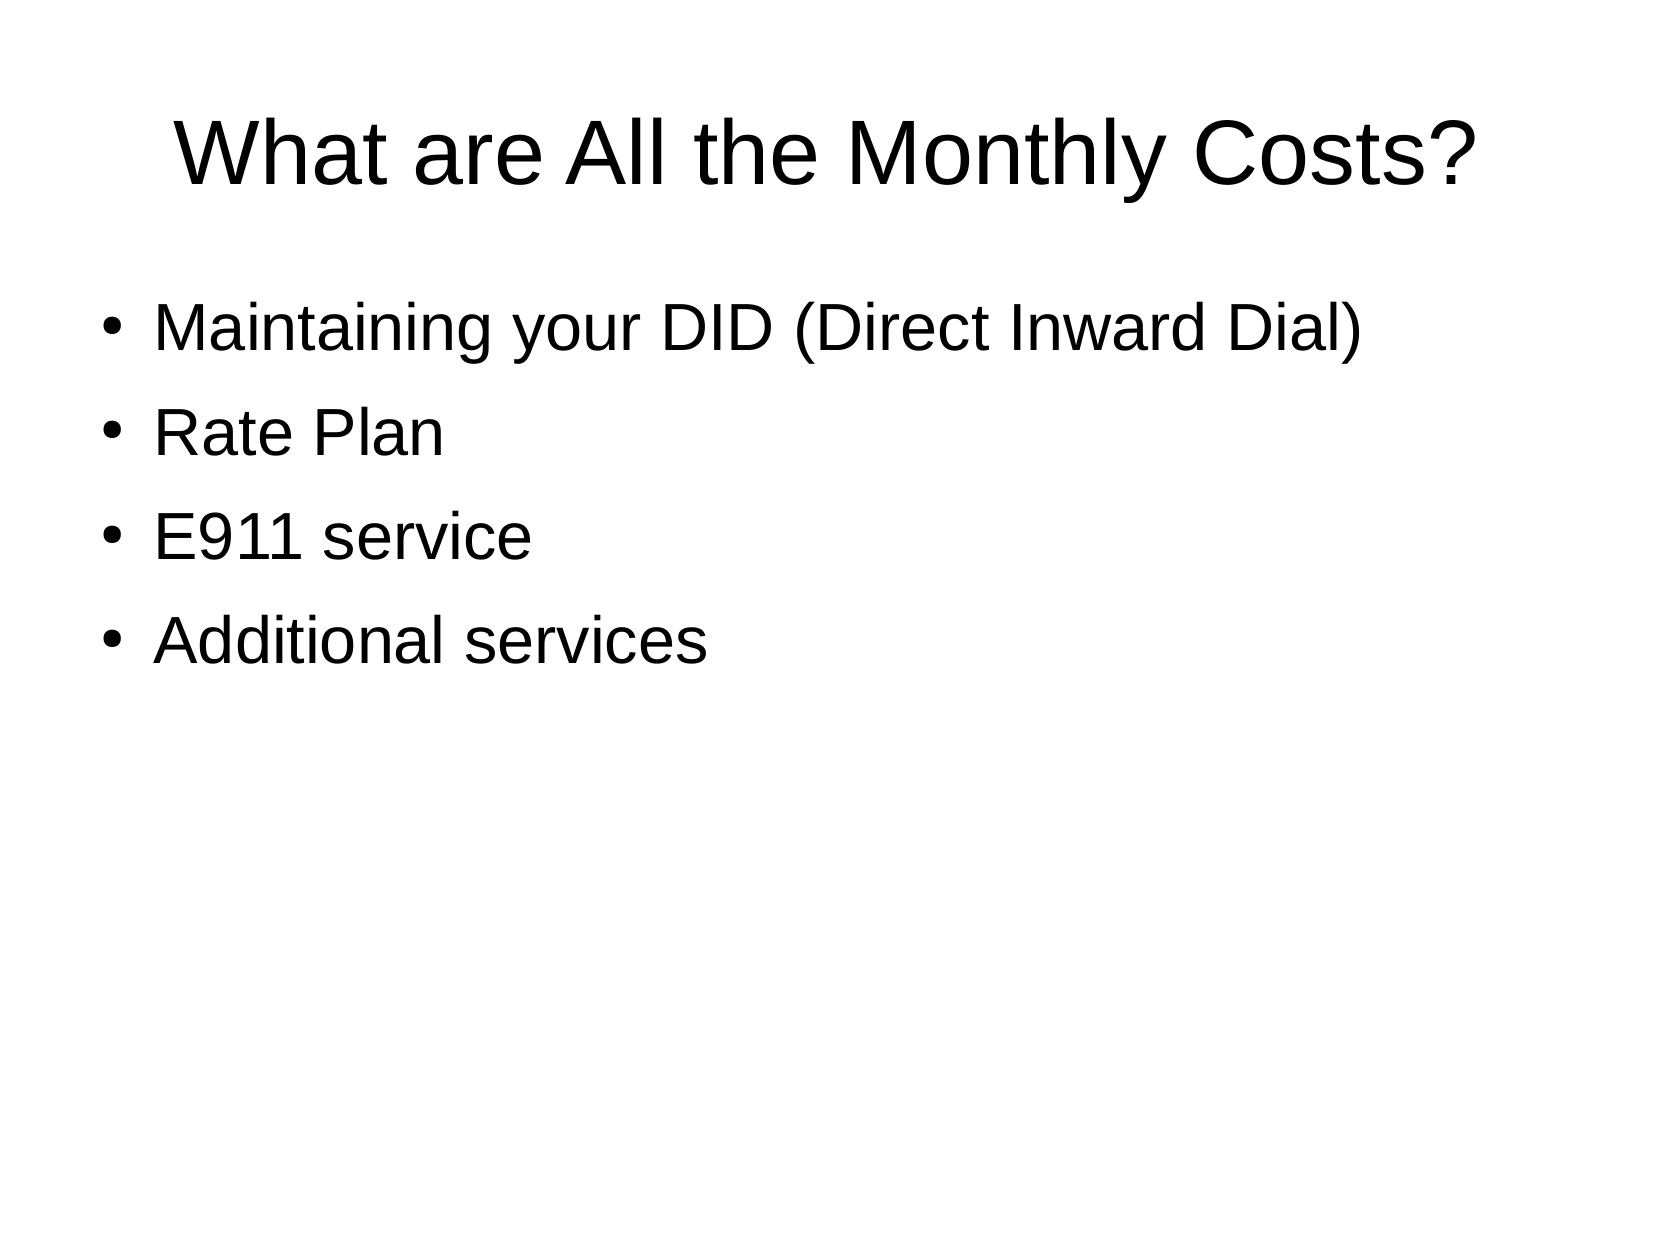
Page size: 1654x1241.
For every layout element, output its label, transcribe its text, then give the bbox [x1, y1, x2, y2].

list Maintaining your DID (Direct Inward Dial) Rate Plan E911 service Additional services [82, 290, 1571, 1010]
title What are All the Monthly Costs? [82, 49, 1571, 257]
